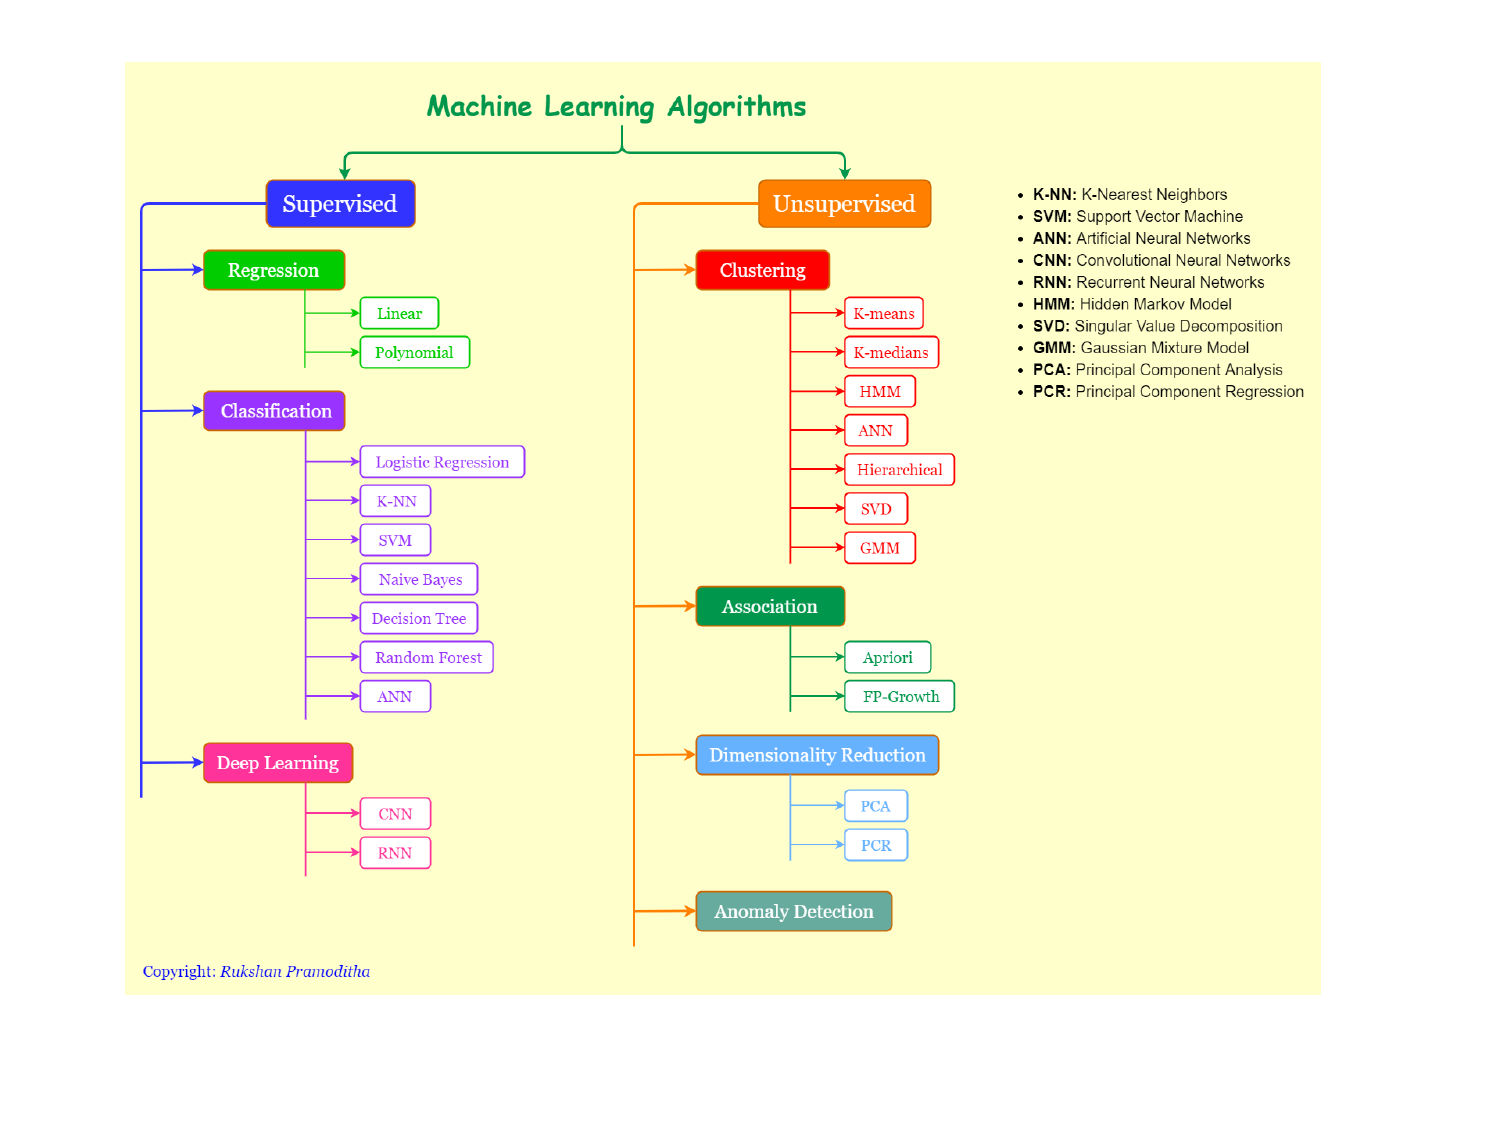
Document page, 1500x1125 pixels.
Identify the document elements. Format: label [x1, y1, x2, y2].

picture [125, 62, 1321, 995]
